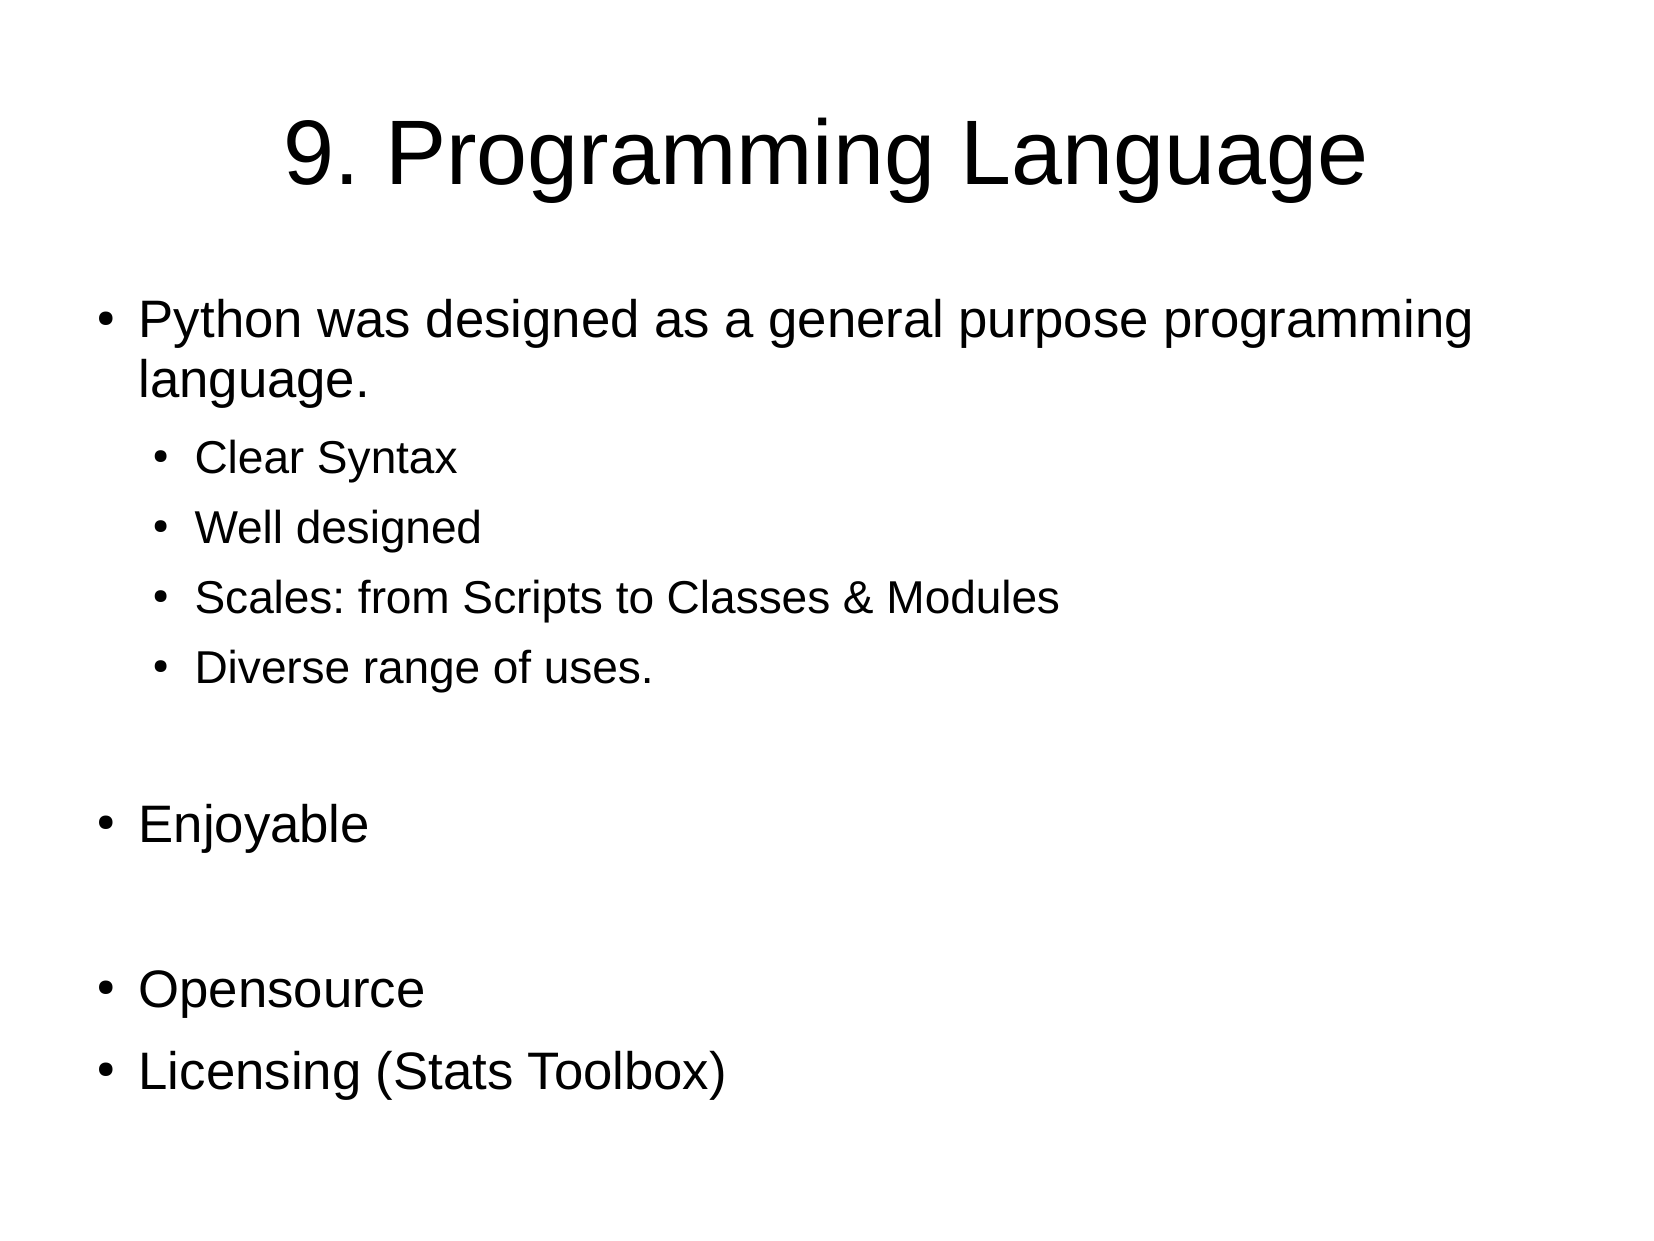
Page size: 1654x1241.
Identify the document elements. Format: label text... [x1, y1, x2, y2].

title 9. Programming Language [82, 56, 1571, 250]
list Python was designed as a general purpose programming language. Clear Syntax Well designed Scales: from Scripts to Classes & Modules Diverse range of uses. Enjoyable Opensource Licensing (Stats Toolbox) [82, 290, 1571, 1109]
